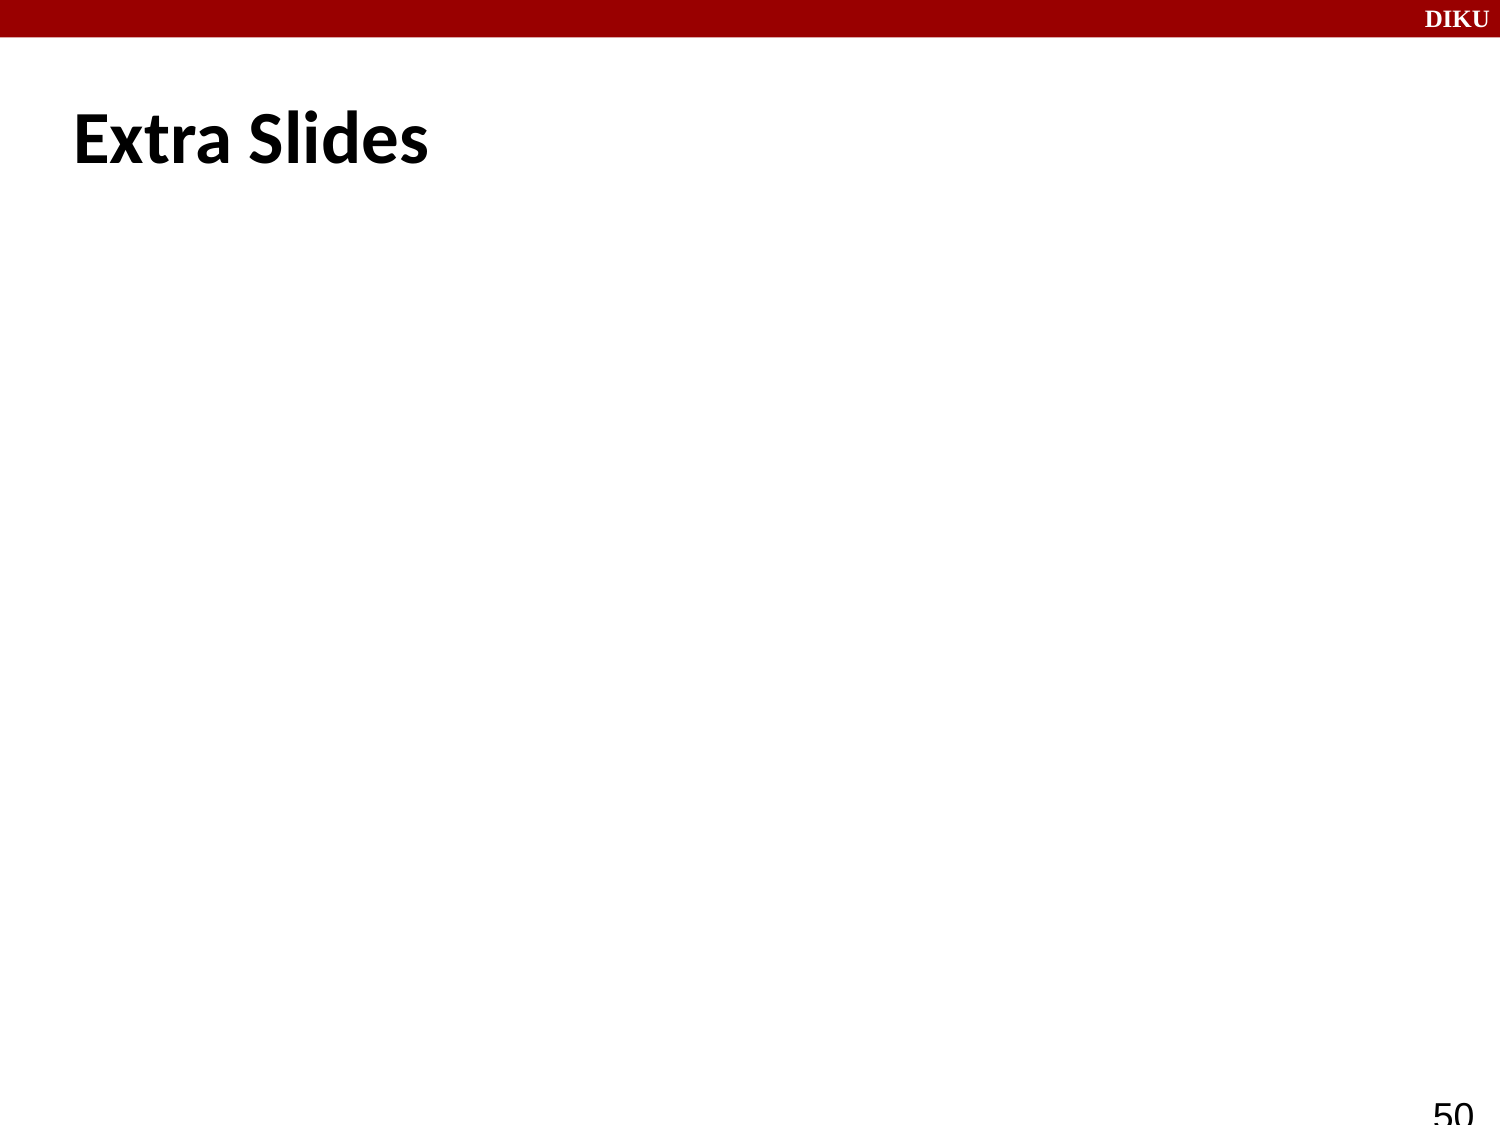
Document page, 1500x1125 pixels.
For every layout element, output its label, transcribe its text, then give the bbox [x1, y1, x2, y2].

text_box Extra Slides [58, 71, 1304, 197]
